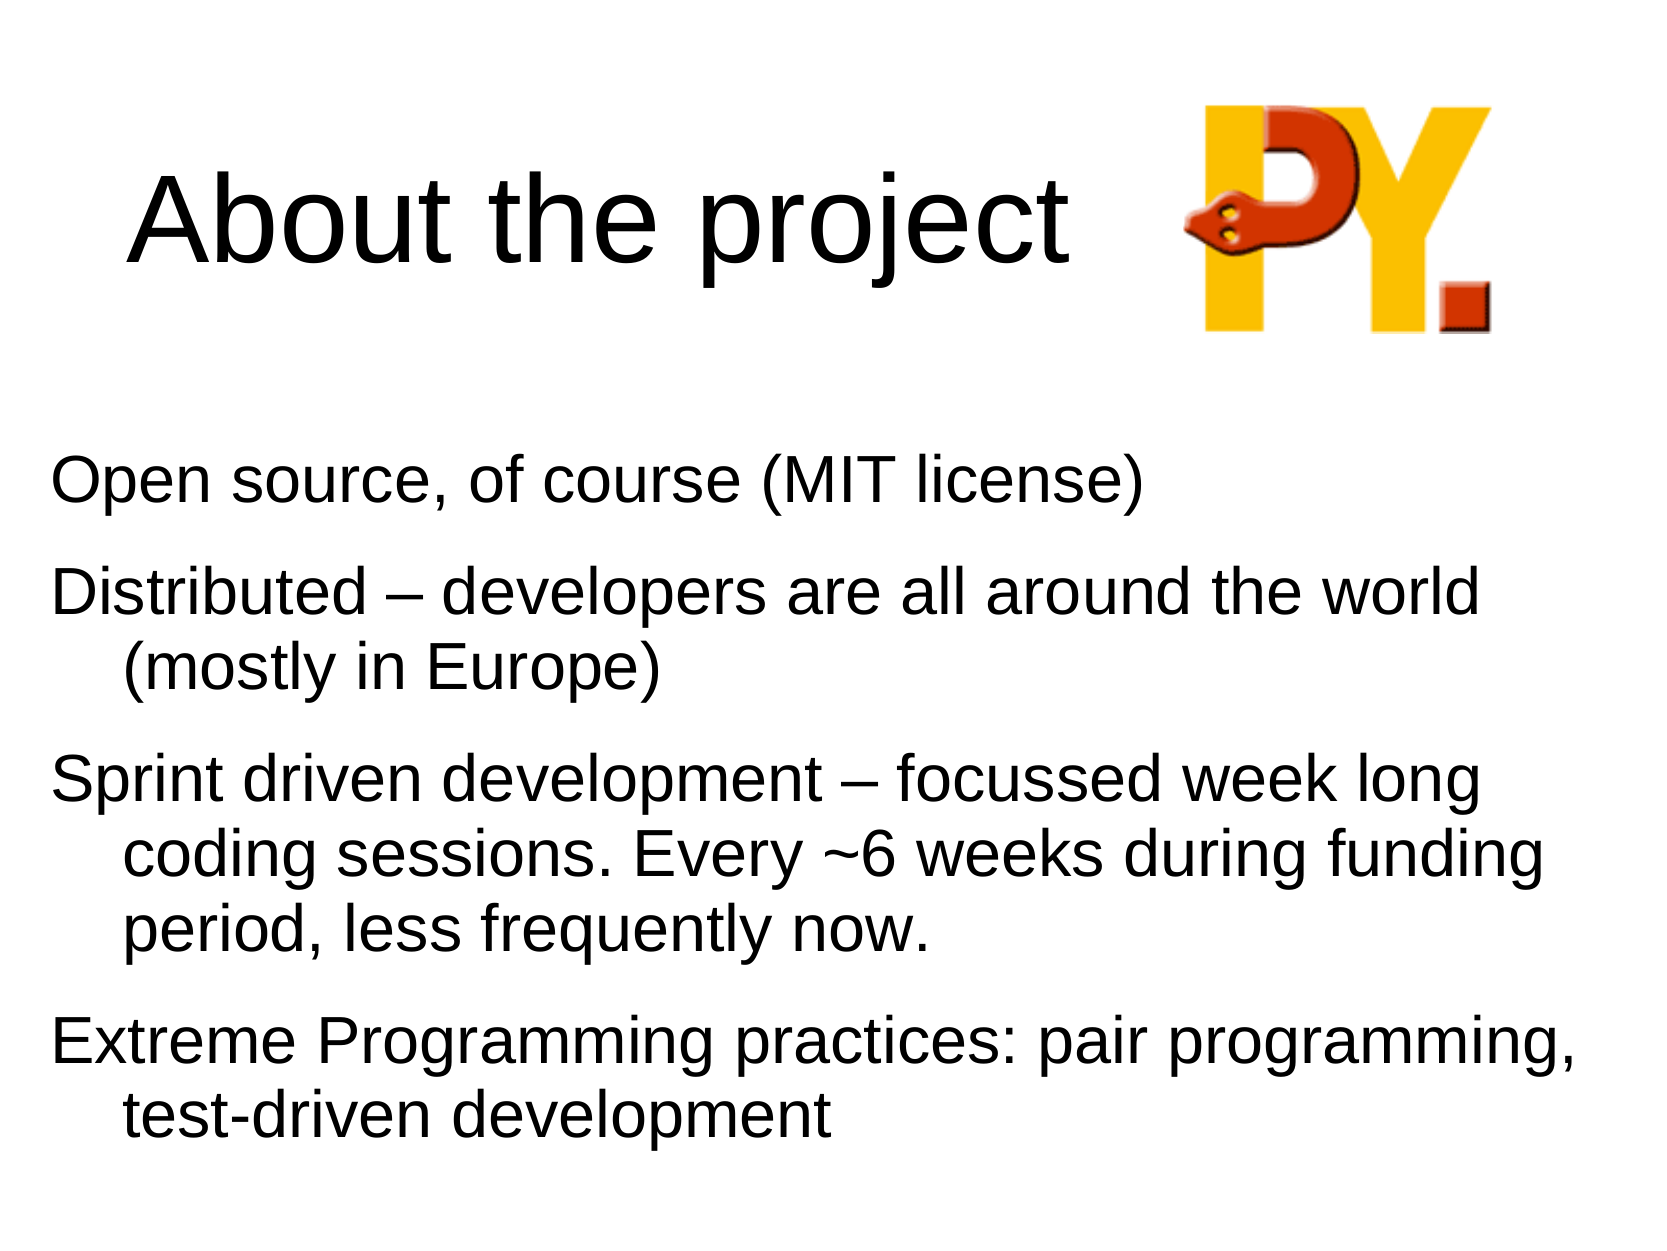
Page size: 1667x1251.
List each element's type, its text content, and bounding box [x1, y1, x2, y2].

title About the project [37, 62, 1161, 376]
picture [1183, 104, 1494, 334]
list Open source, of course (MIT license) Distributed – developers are all around the world (mostly in Europe) Sprint driven development – focussed week long coding sessions. Every ~6 weeks during funding period, less frequently now. Extreme Programming practices: pair programming, test-driven development [0, 433, 1667, 1167]
